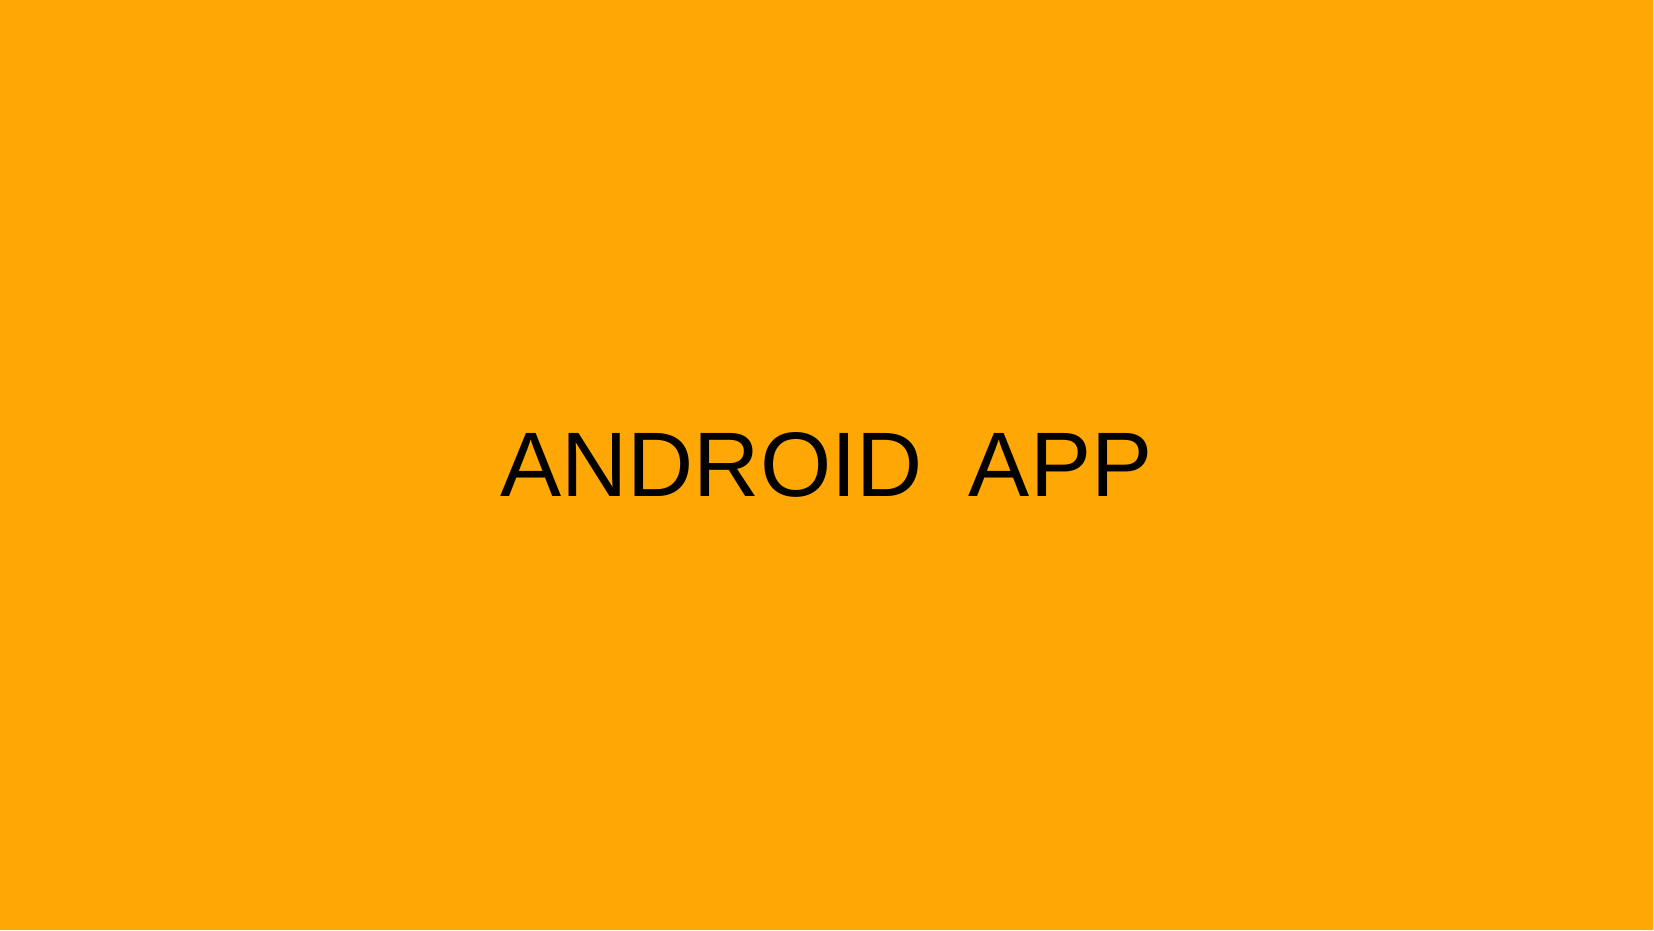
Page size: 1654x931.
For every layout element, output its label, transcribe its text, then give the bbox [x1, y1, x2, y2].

title ANDROID APP [82, 0, 1571, 931]
